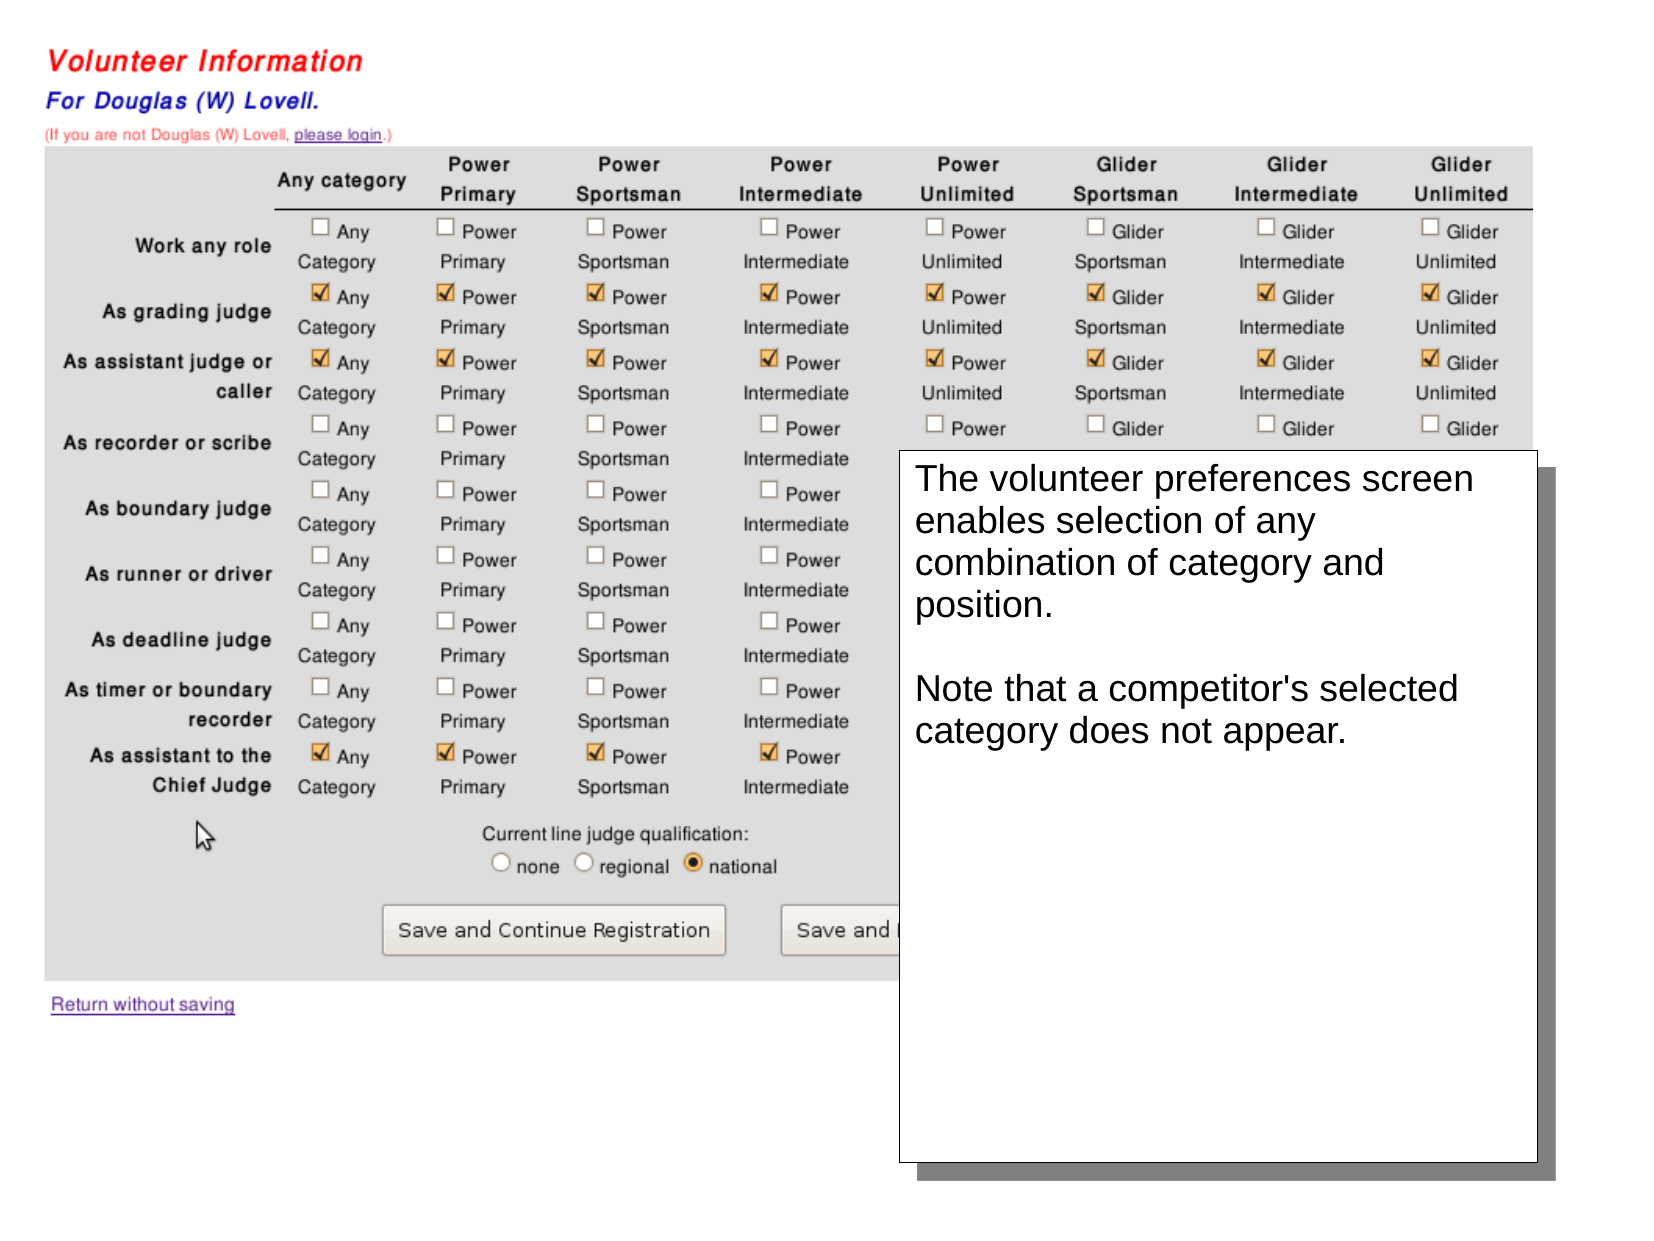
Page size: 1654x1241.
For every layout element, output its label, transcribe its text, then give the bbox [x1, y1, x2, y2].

text_box The volunteer preferences screen enables selection of any combination of category and position. Note that a competitor's selected category does not appear. [899, 450, 1538, 1163]
picture [37, 37, 1533, 1051]
